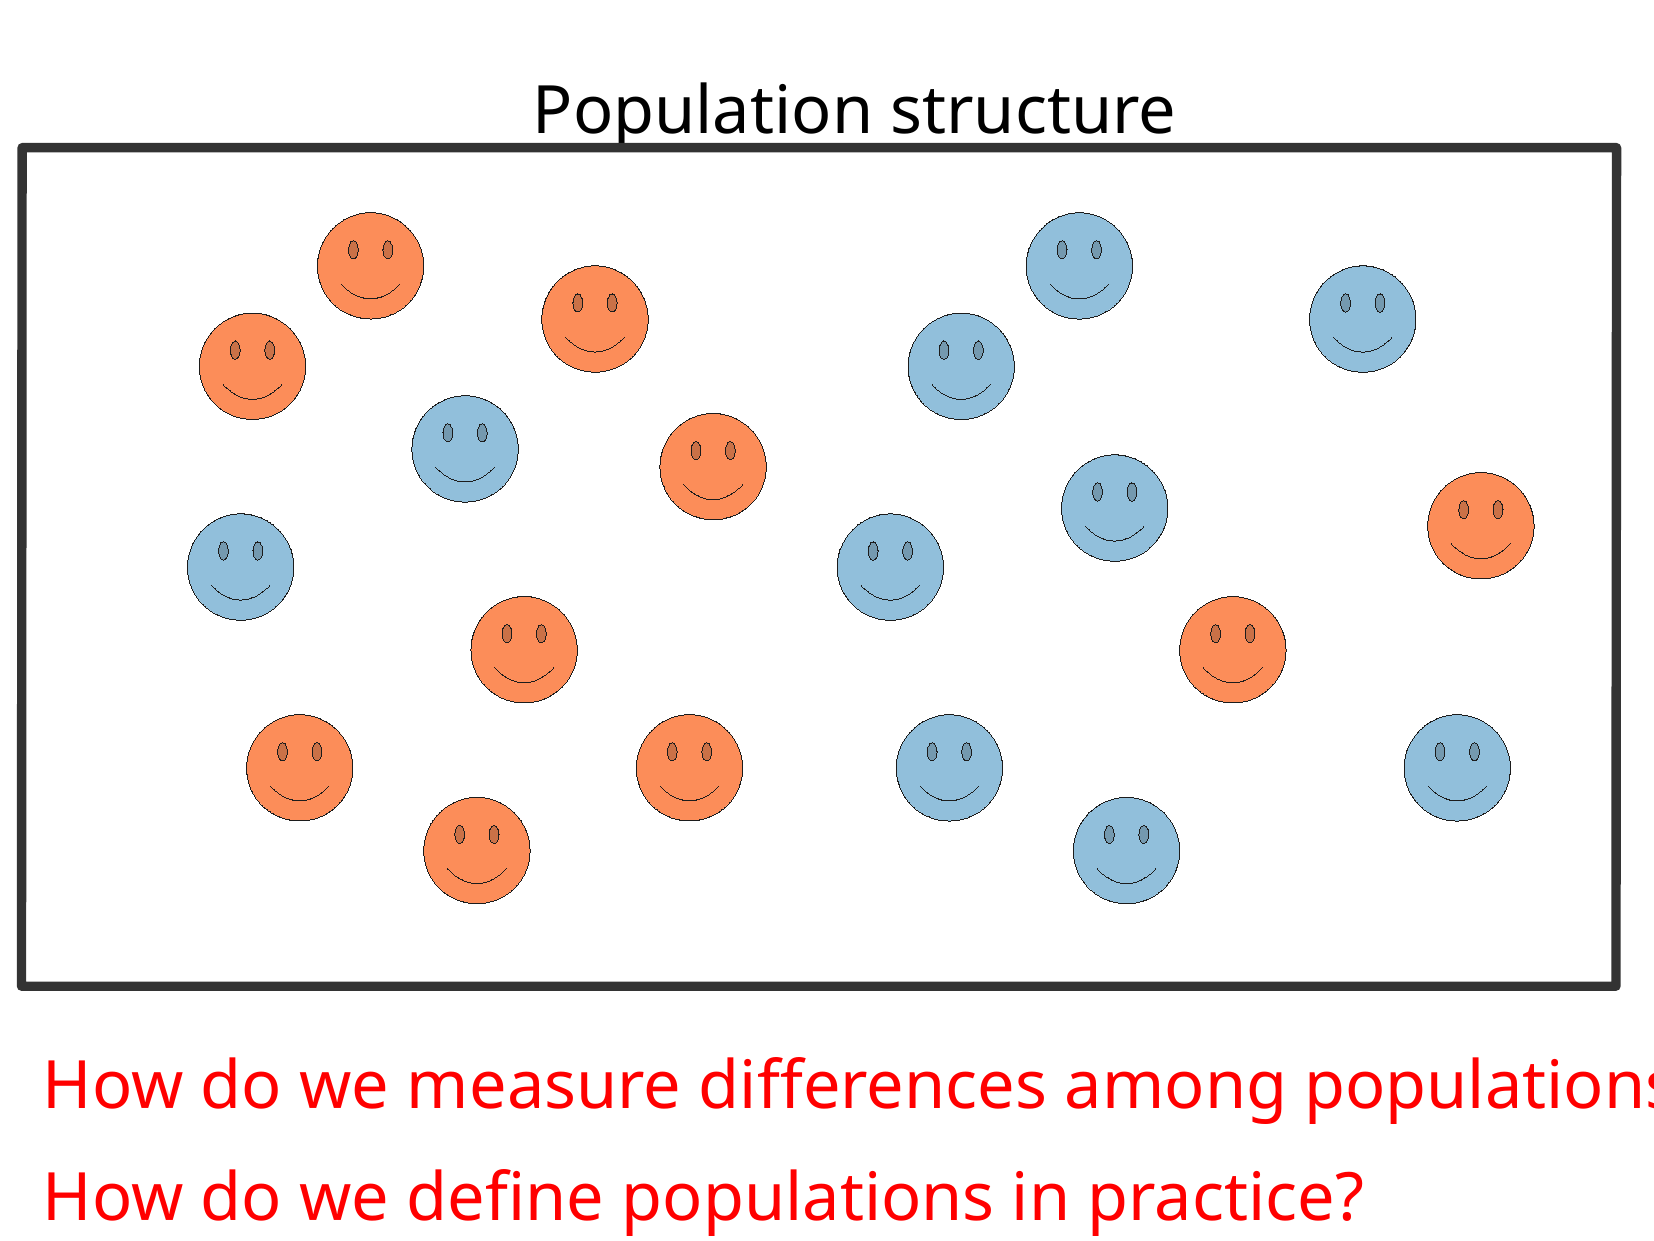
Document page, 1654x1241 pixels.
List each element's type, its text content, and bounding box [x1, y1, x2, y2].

text_box [1073, 797, 1180, 904]
text_box [1179, 596, 1287, 703]
text_box [541, 265, 649, 373]
text_box [199, 313, 306, 420]
text_box [470, 596, 578, 703]
text_box How do we measure differences among populations ? [27, 1029, 1620, 1117]
text_box [1026, 212, 1133, 320]
text_box [659, 413, 767, 520]
text_box [636, 714, 743, 821]
text_box [317, 212, 424, 320]
text_box [187, 513, 294, 621]
text_box How do we define populations in practice? [27, 1141, 1278, 1229]
text_box [1404, 714, 1511, 822]
text_box [896, 714, 1003, 822]
text_box [908, 313, 1015, 420]
text_box [1061, 454, 1168, 562]
text_box [411, 395, 519, 503]
text_box [423, 797, 531, 904]
text_box [837, 513, 944, 621]
text_box [1427, 472, 1535, 579]
text_box [246, 714, 353, 821]
text_box Population structure [518, 55, 1131, 142]
text_box [1309, 265, 1416, 373]
